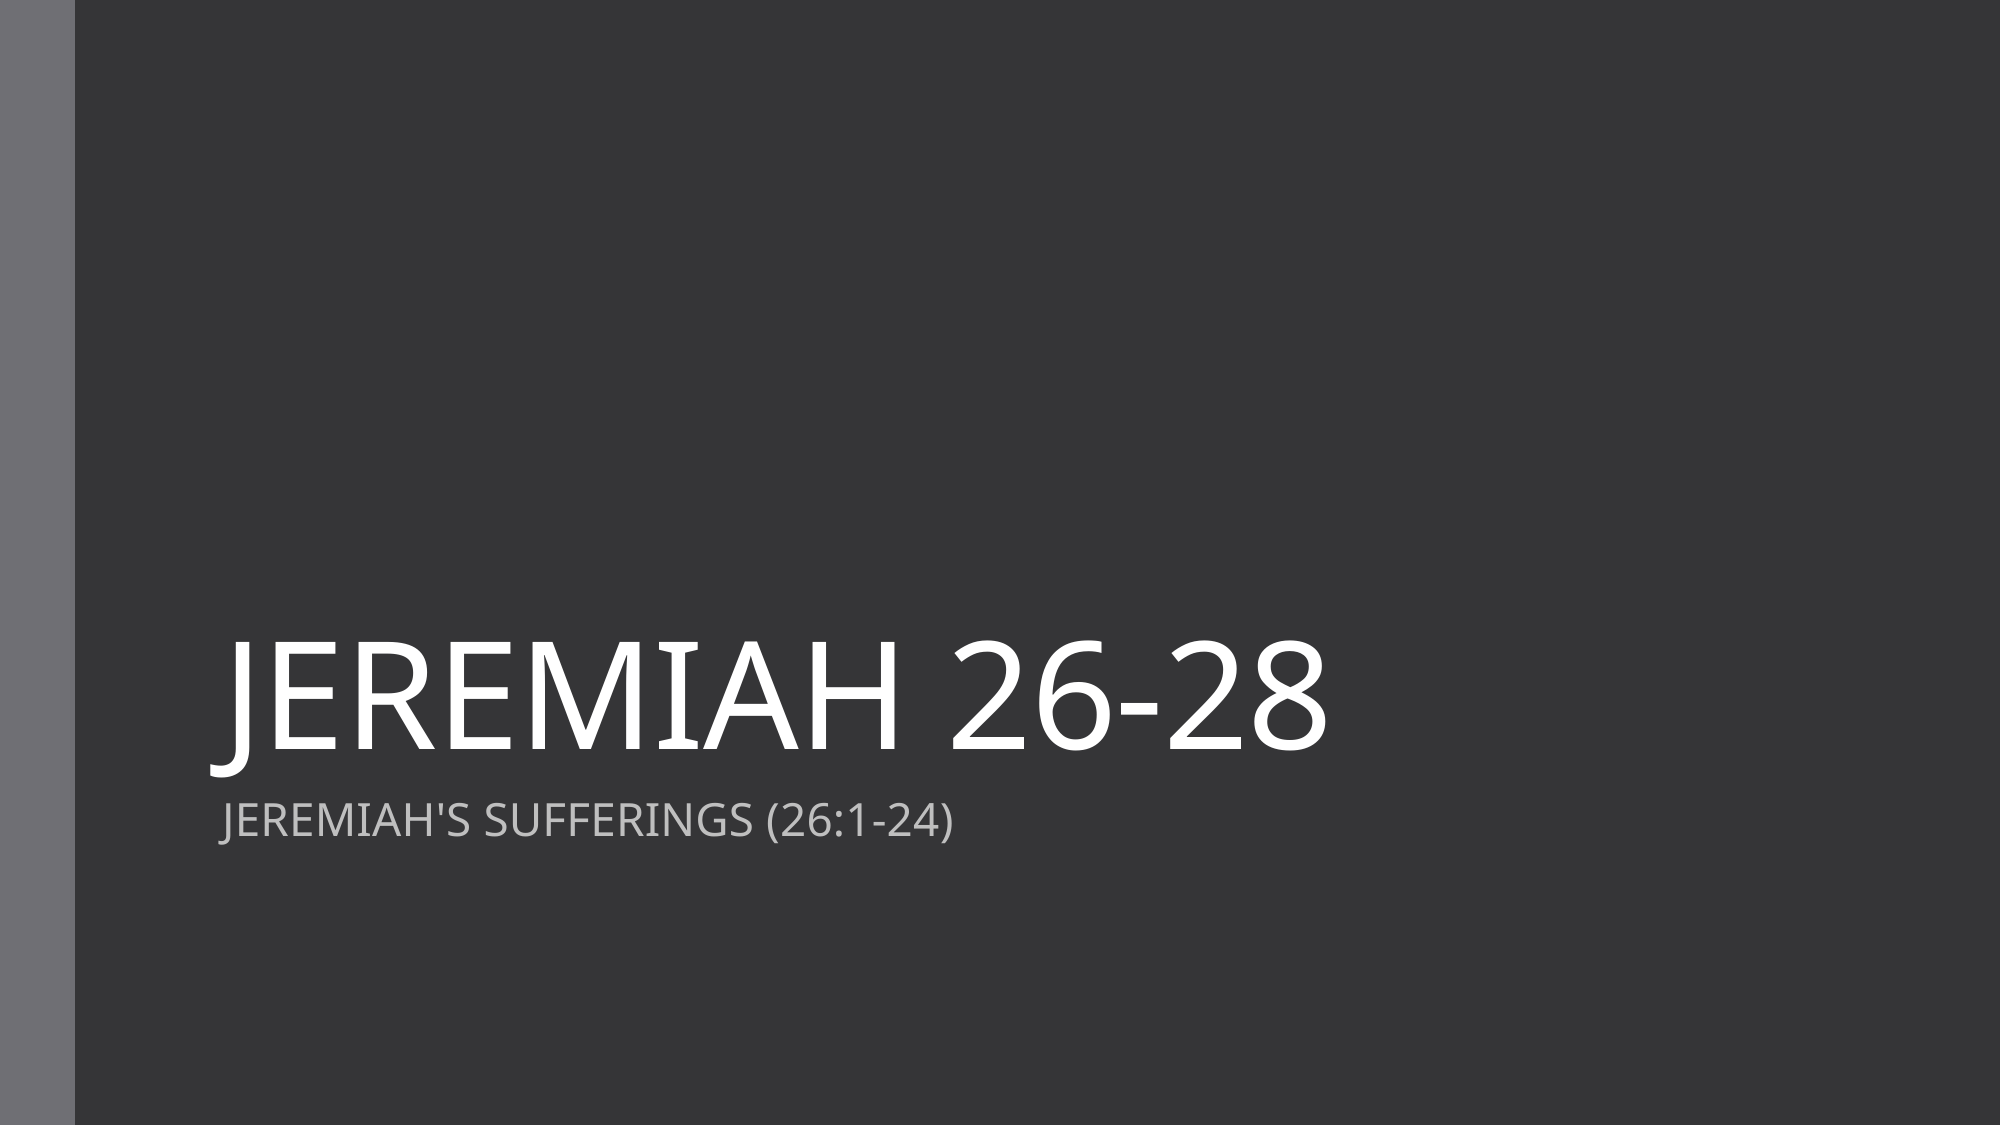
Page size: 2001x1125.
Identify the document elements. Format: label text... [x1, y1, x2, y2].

title JEREMIAH 26-28 [206, 124, 1752, 787]
subtitle JEREMIAH'S SUFFERINGS (26:1-24) [206, 787, 1752, 1066]
